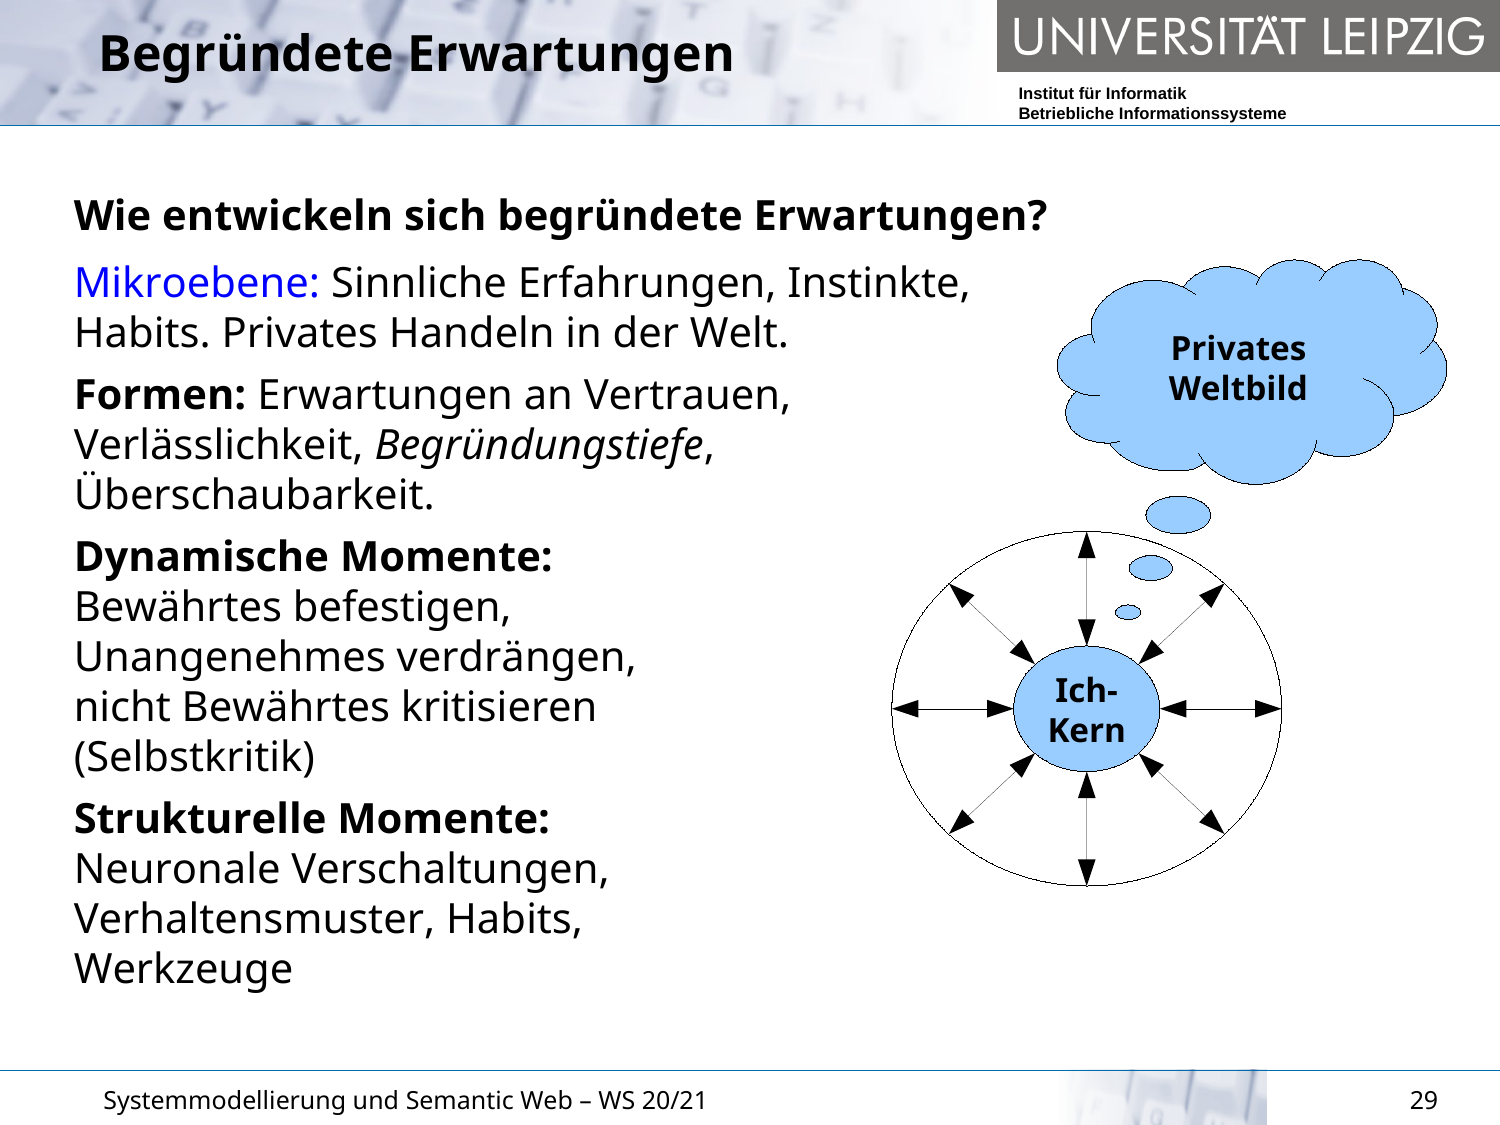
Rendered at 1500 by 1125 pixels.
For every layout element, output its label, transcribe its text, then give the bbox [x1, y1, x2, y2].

text_box Privates Weltbild [1205, 259, 1447, 485]
picture [1057, 1071, 1267, 1125]
text_box Wie entwickeln sich begründete Erwartungen? Mikroebene: Sinnliche Erfahrungen, Instinkte, Habits. Privates Handeln in der Welt. Formen: Erwartungen an Vertrauen, Verlässlichkeit, Begründungstiefe, Überschaubarkeit. Dynamische Momente: Bewährtes befestigen, Unangenehmes verdrängen, nicht Bewährtes kritisieren (Selbstkritik) Strukturelle Momente: Neuronale Verschaltungen, Verhaltensmuster, Habits, Werkzeuge [59, 181, 1205, 1000]
picture [0, 0, 1500, 125]
text_box Begründete Erwartungen [84, 13, 751, 90]
